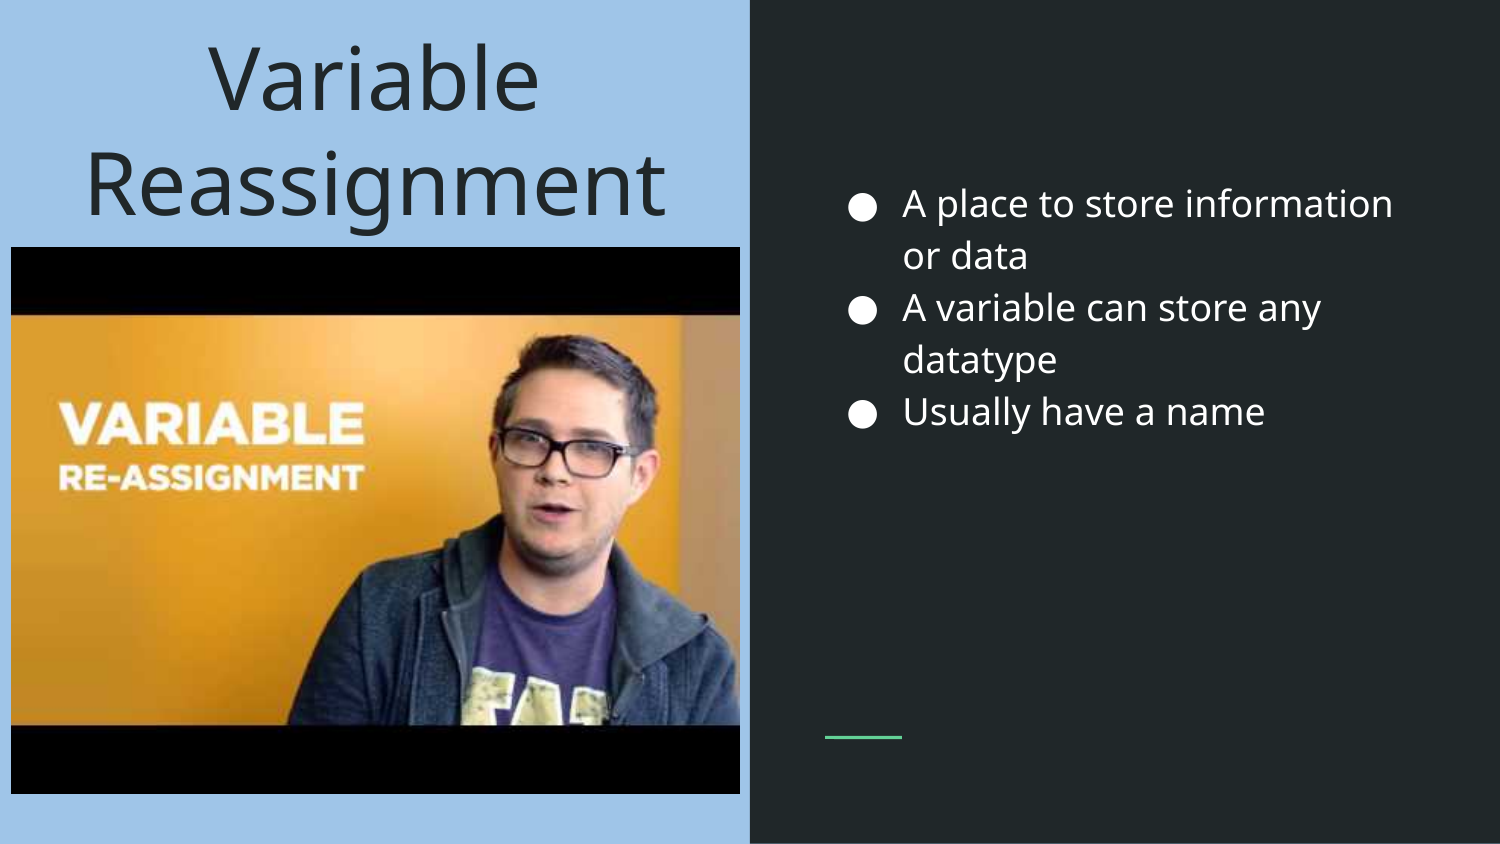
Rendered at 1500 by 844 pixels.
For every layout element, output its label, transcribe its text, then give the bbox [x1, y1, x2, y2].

list A place to store information or data A variable can store any datatype Usually have a name [812, 0, 1442, 607]
title Variable Reassignment [43, 0, 708, 247]
picture [11, 247, 740, 794]
